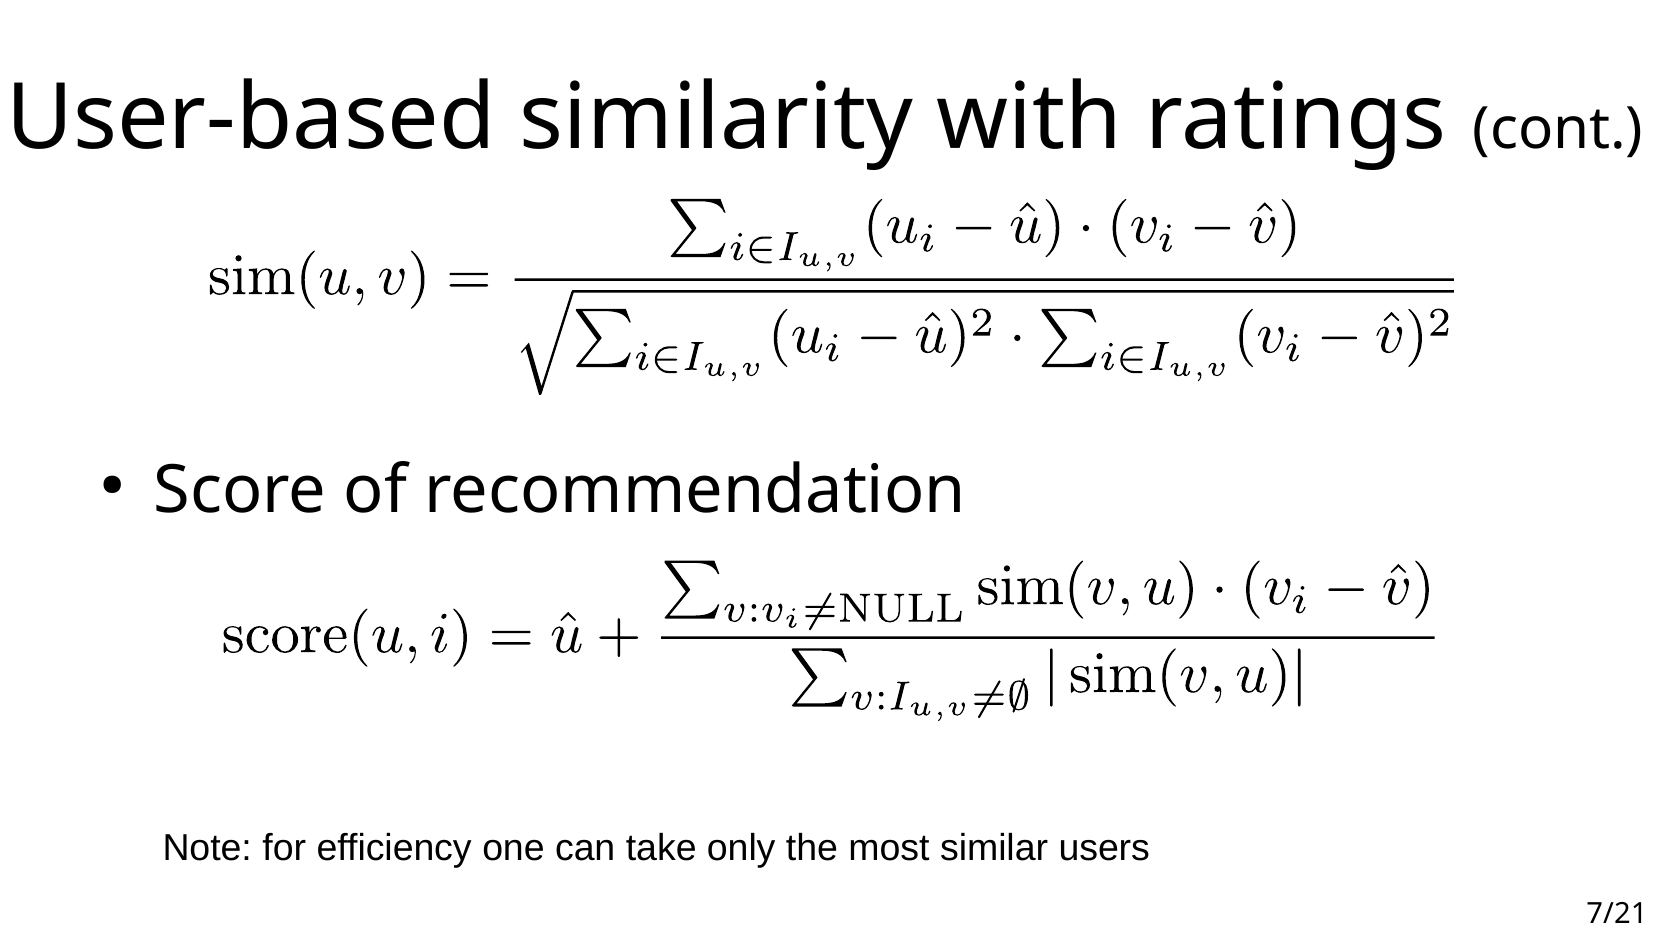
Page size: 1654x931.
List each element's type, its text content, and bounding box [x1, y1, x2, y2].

list Score of recommendation [82, 440, 1571, 840]
text_box [221, 560, 1435, 721]
text_box Note: for efficiency one can take only the most similar users [147, 819, 1550, 877]
title User-based similarity with ratings (cont.) [0, 1, 1650, 226]
text_box [208, 198, 1454, 395]
